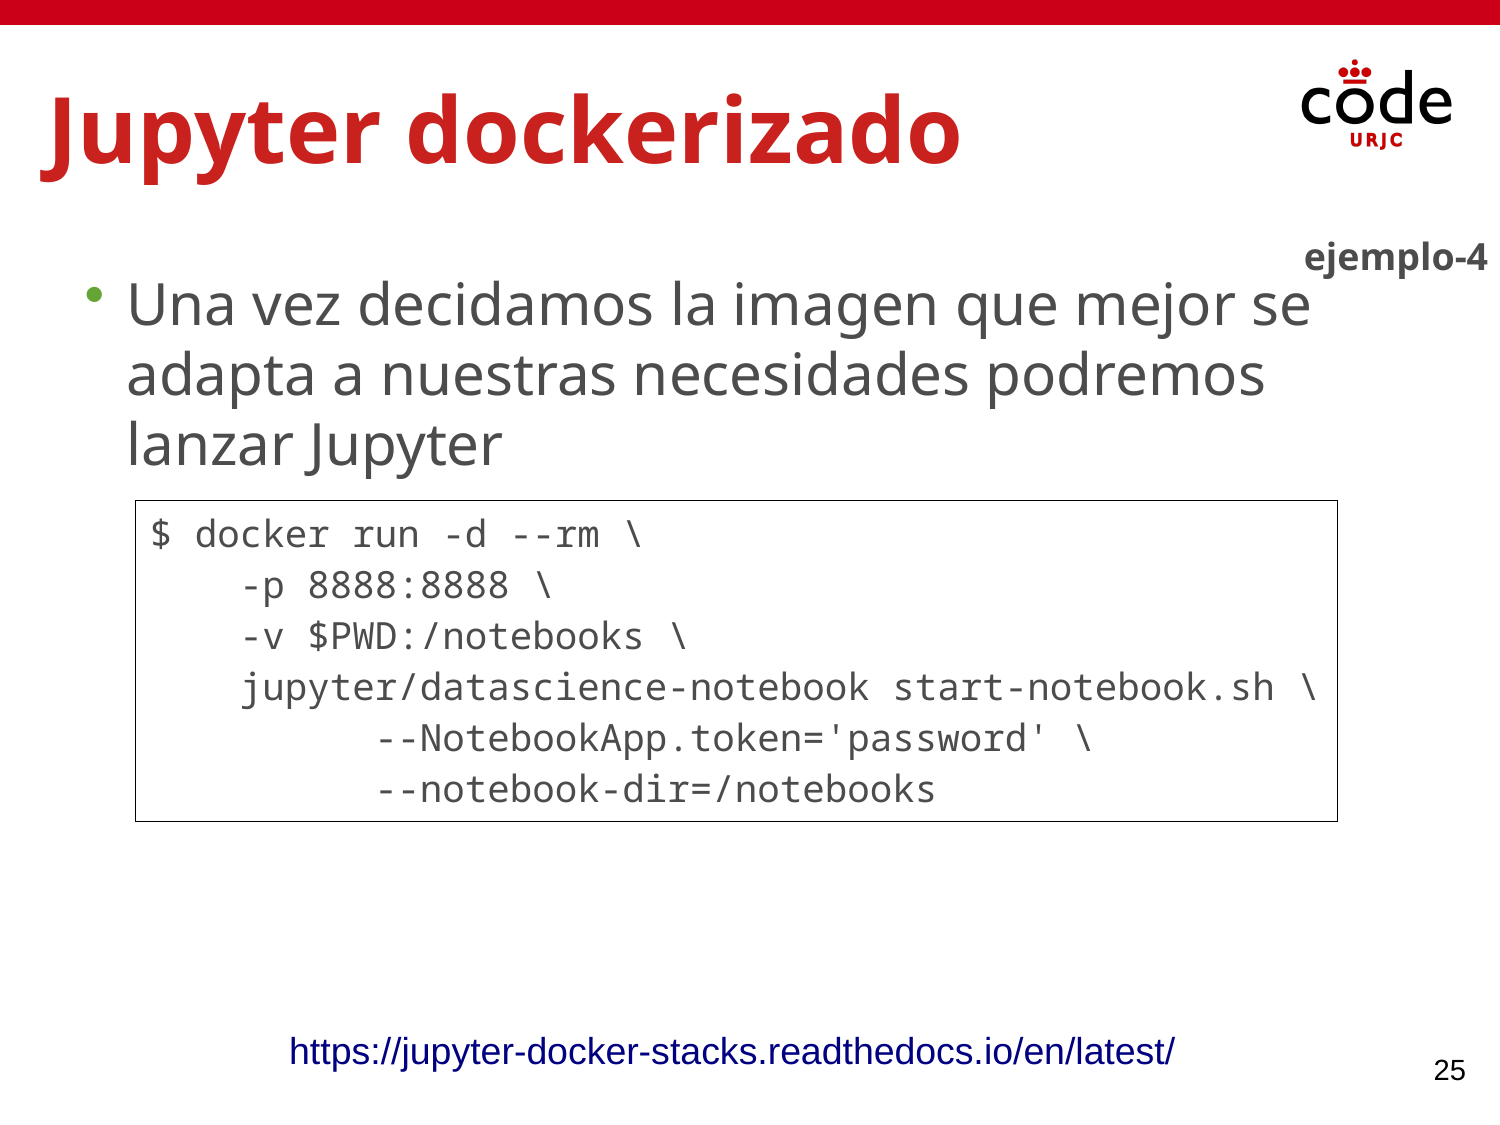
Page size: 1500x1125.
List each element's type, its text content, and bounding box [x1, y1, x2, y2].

text_box $ docker run -d --rm \ -p 8888:8888 \ -v $PWD:/notebooks \ jupyter/datascience-notebook start-notebook.sh \ --NotebookApp.token='password' \ --notebook-dir=/notebooks [135, 500, 1338, 754]
title Jupyter dockerizado [32, 79, 1413, 189]
text_box https://jupyter-docker-stacks.readthedocs.io/en/latest/ [274, 1023, 1191, 1081]
picture [1284, 50, 1468, 161]
list Una vez decidamos la imagen que mejor se adapta a nuestras necesidades podremos lanzar Jupyter [51, 259, 1436, 1006]
text_box ejemplo-4 [1289, 223, 1500, 287]
